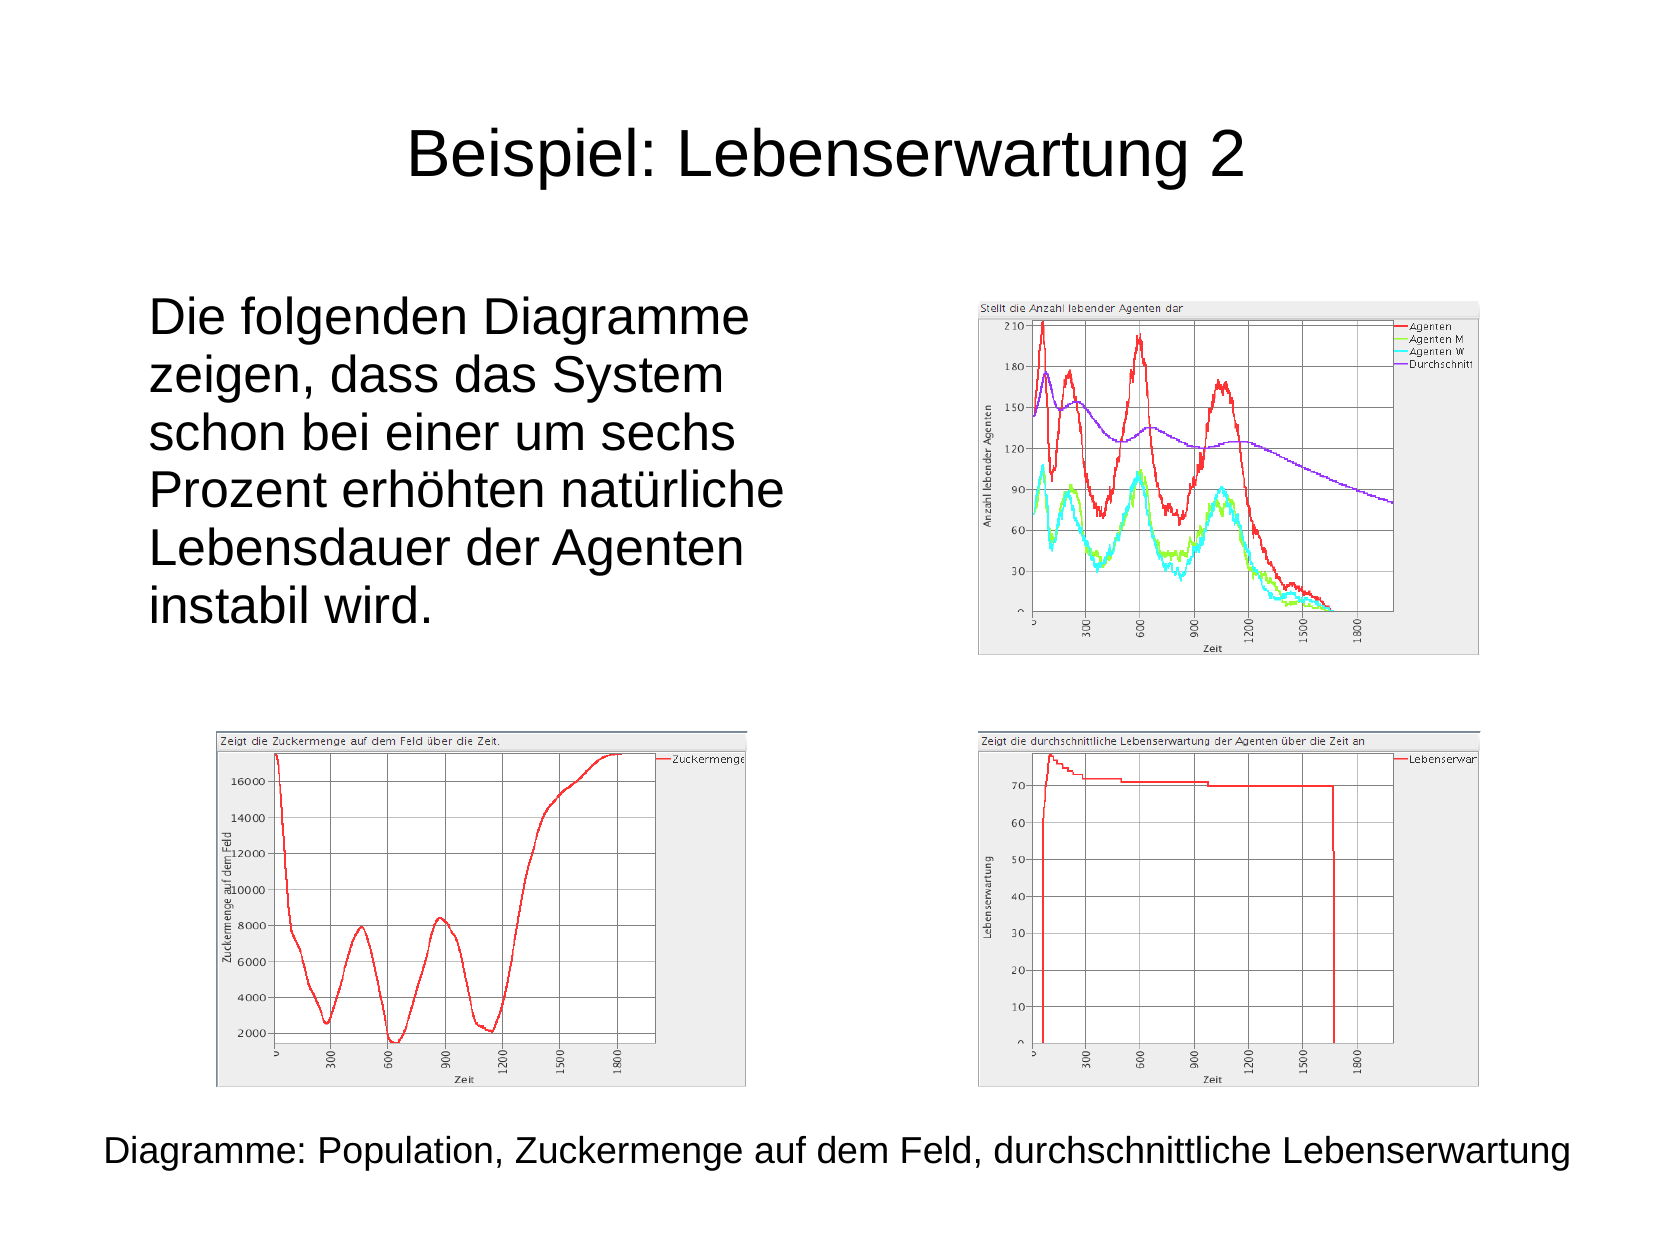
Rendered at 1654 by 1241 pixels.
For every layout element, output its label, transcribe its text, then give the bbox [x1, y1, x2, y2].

title Beispiel: Lebenserwartung 2 [82, 49, 1571, 257]
chart [845, 717, 1572, 1109]
chart [147, 288, 1572, 681]
chart [82, 717, 809, 1109]
text_box [59, 352, 1548, 1241]
text_box Diagramme: Population, Zuckermenge auf dem Feld, durchschnittliche Lebenserwartung [88, 1122, 1595, 1179]
